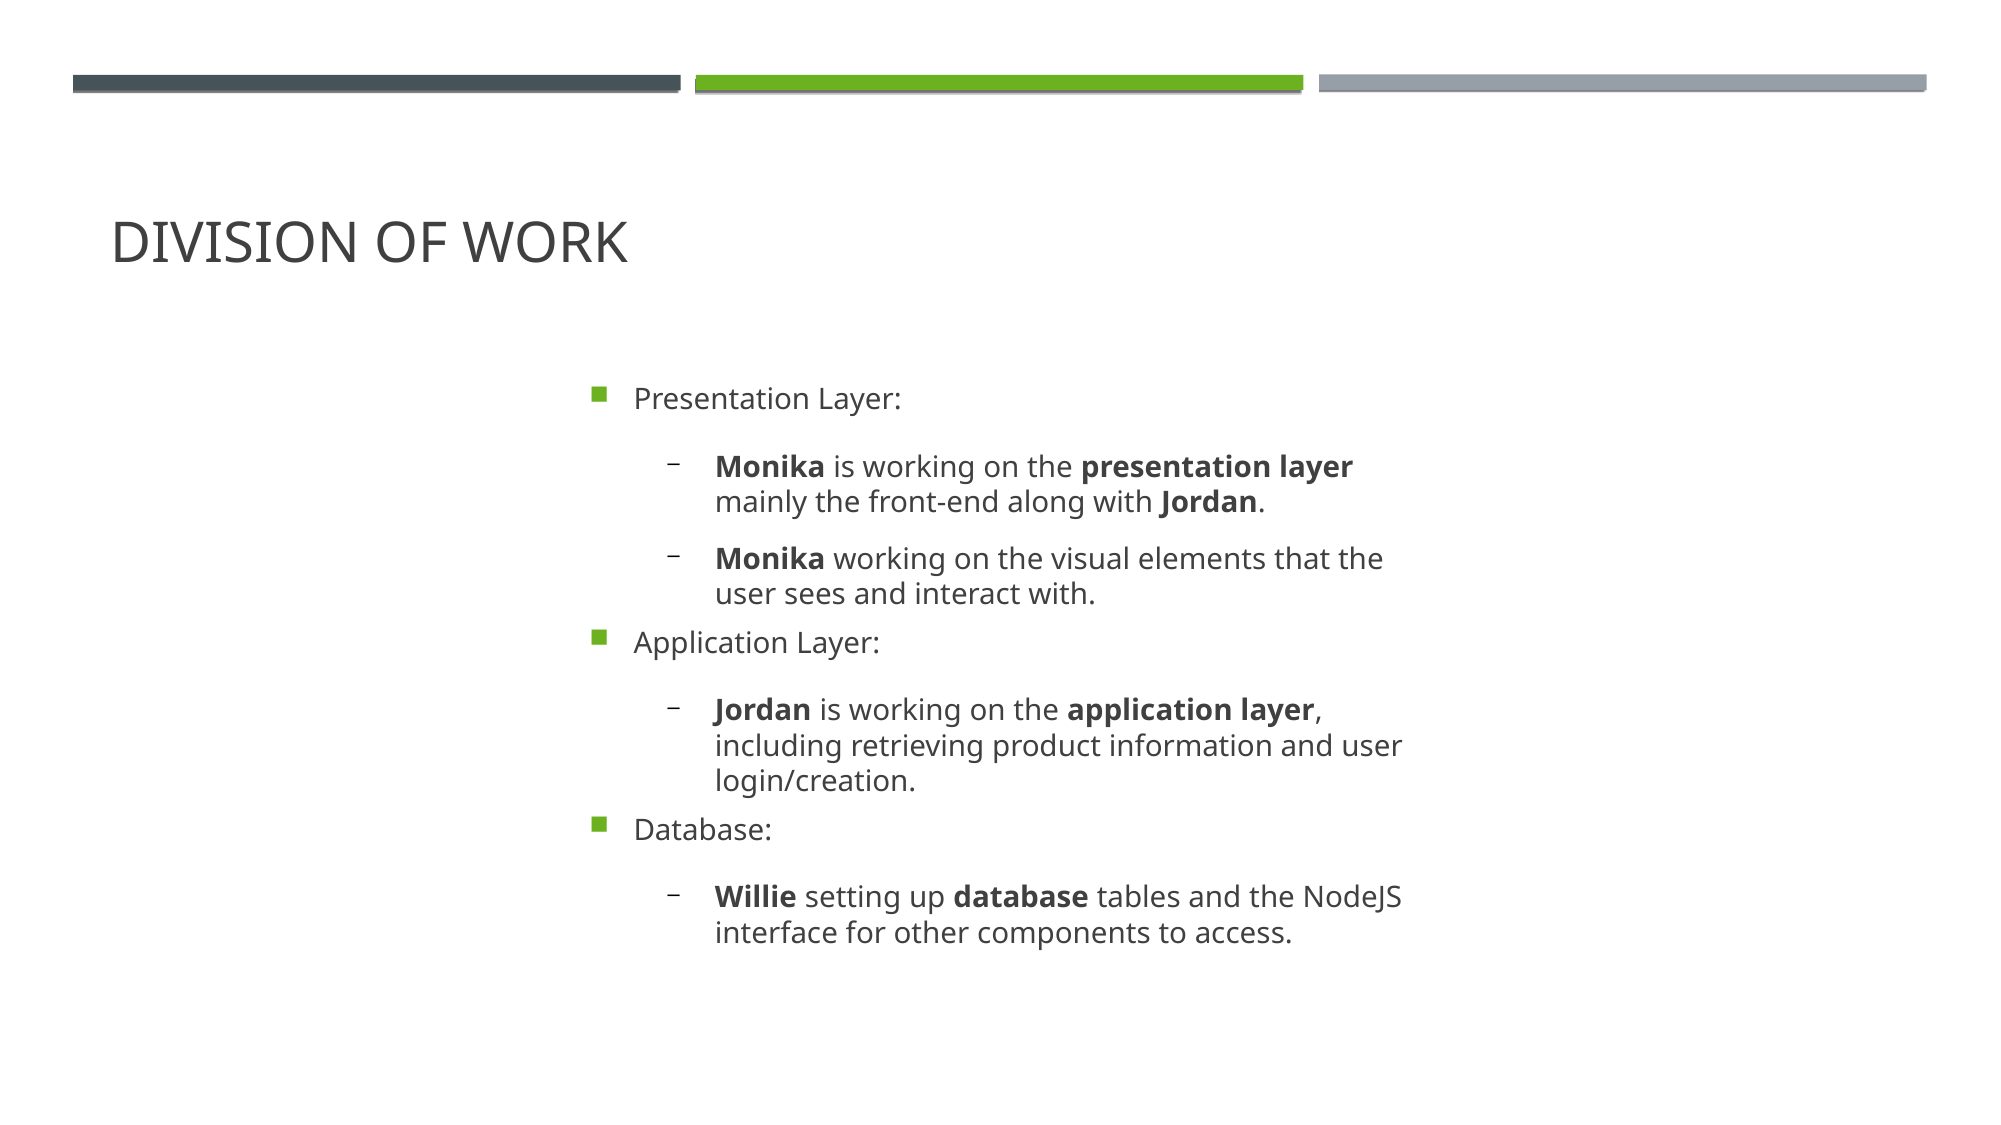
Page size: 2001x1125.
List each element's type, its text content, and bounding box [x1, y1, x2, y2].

title Division of Work [95, 119, 1905, 282]
list Presentation Layer: Monika is working on the presentation layer mainly the front-end along with Jordan. Monika working on the visual elements that the user sees and interact with. Application Layer: Jordan is working on the application layer, including retrieving product information and user login/creation. Database: Willie setting up database tables and the NodeJS interface for other components to access. [573, 365, 1427, 962]
